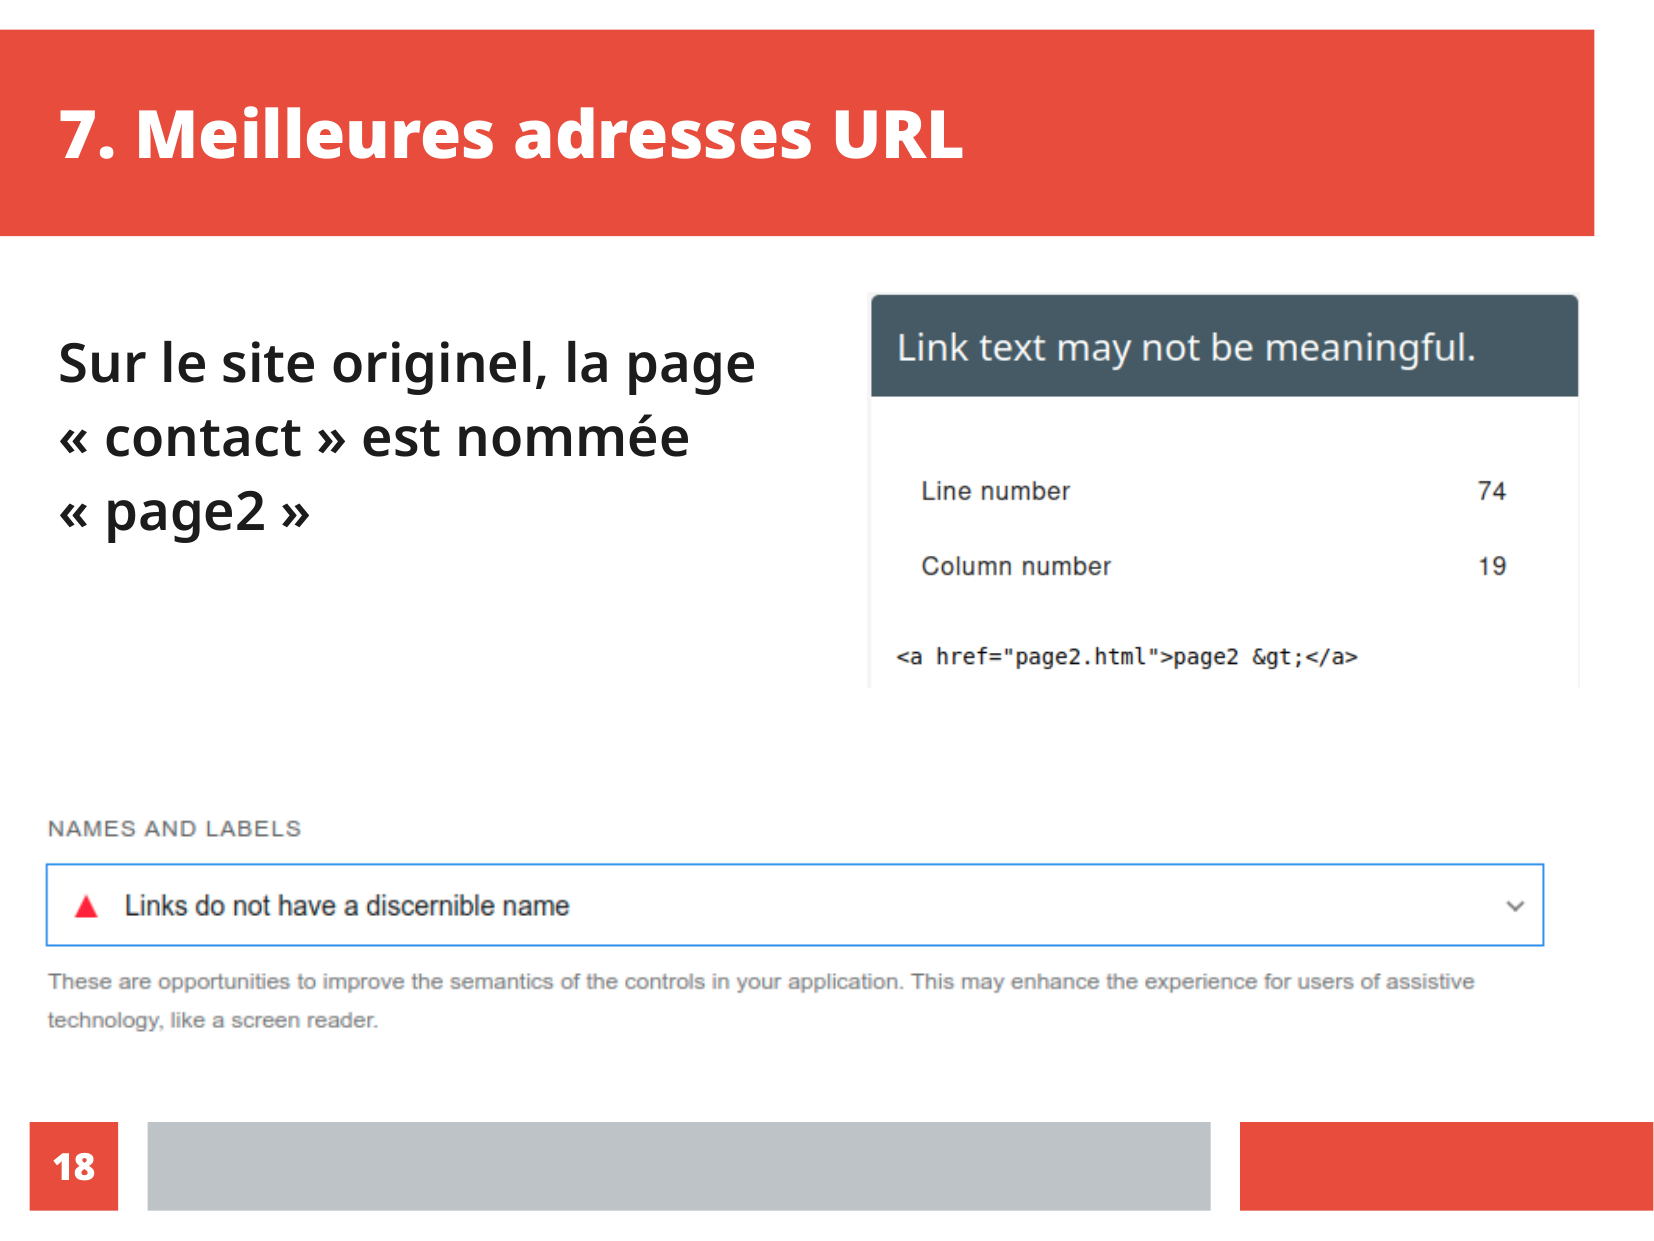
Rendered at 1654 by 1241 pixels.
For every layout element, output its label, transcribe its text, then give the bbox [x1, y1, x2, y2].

picture [27, 802, 1566, 1057]
list Sur le site originel, la page « contact » est nommée « page2 » [59, 324, 794, 691]
picture [867, 292, 1580, 688]
title 7. Meilleures adresses URL [59, 59, 1595, 207]
